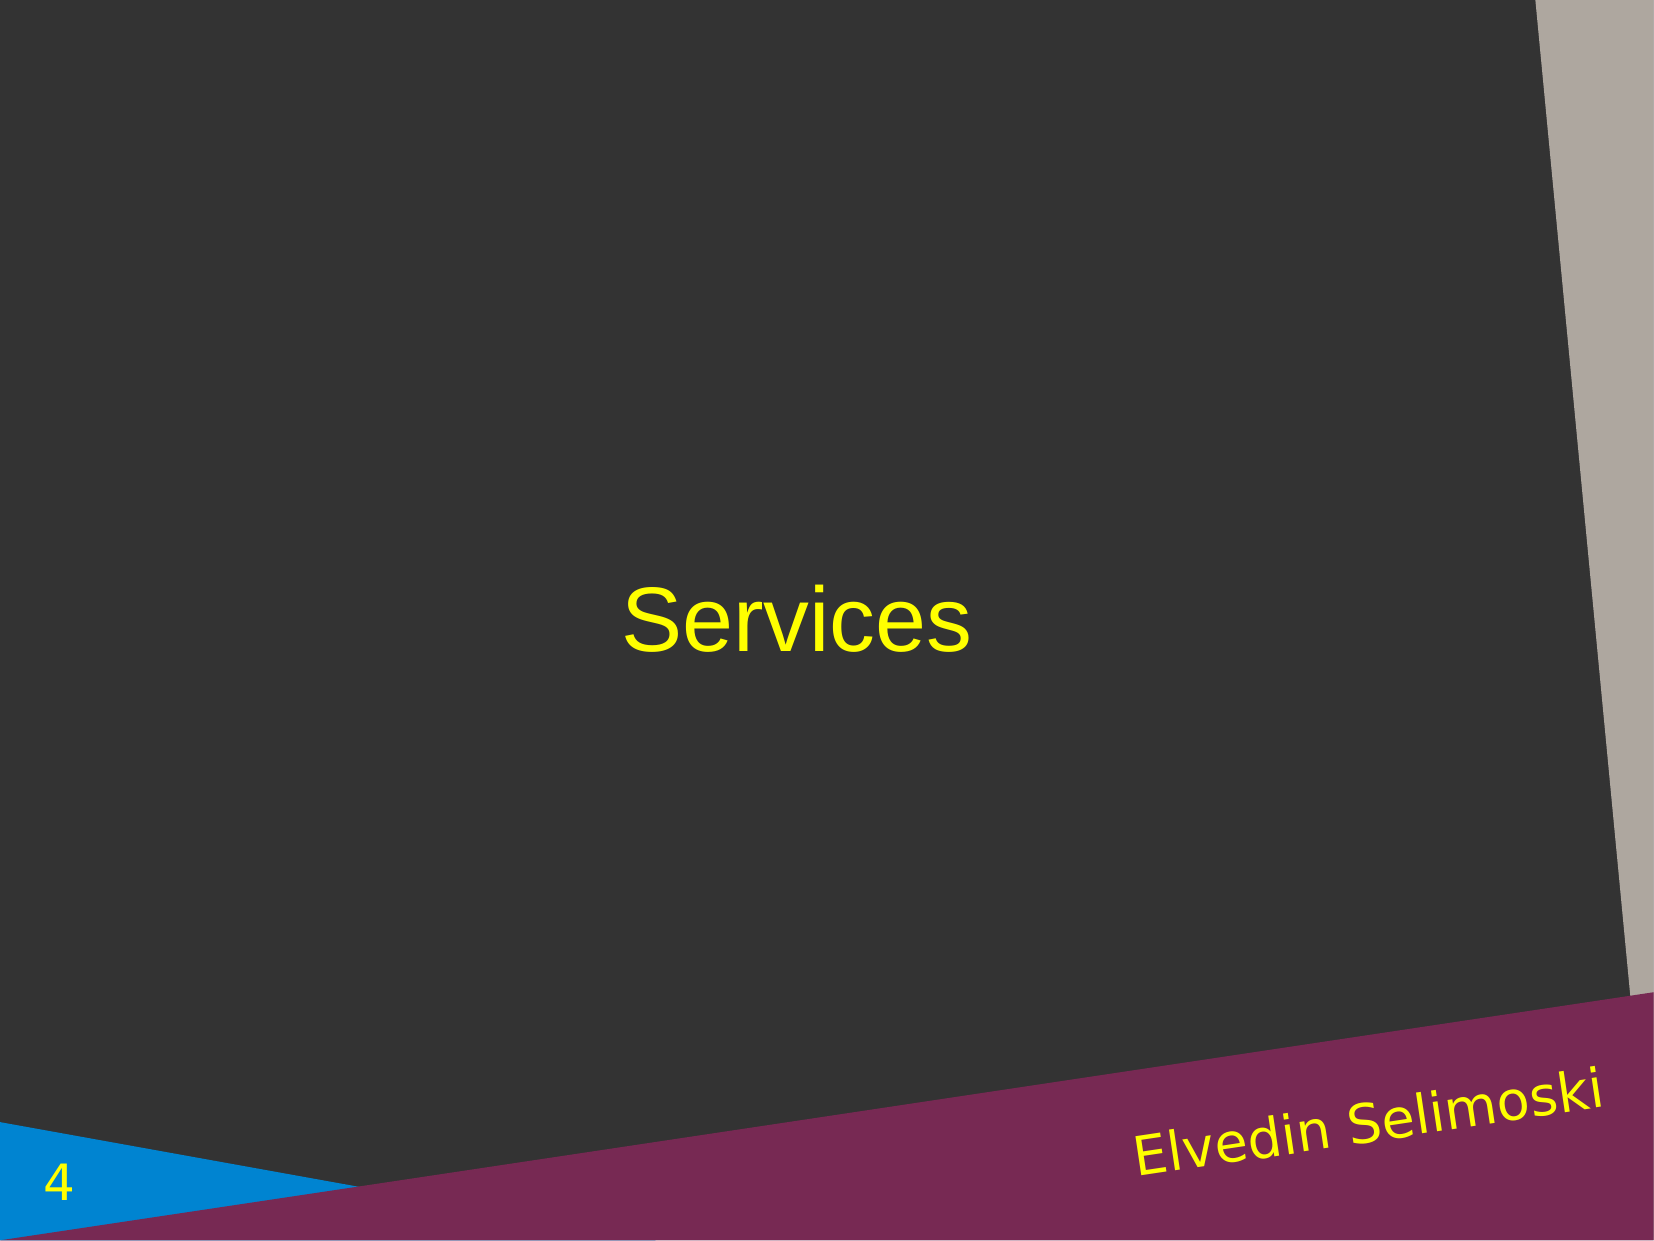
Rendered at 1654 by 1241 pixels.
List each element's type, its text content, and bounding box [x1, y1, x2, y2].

text_box Elvedin Selimoski [1052, 1015, 1629, 1239]
title Services [53, 407, 1542, 833]
